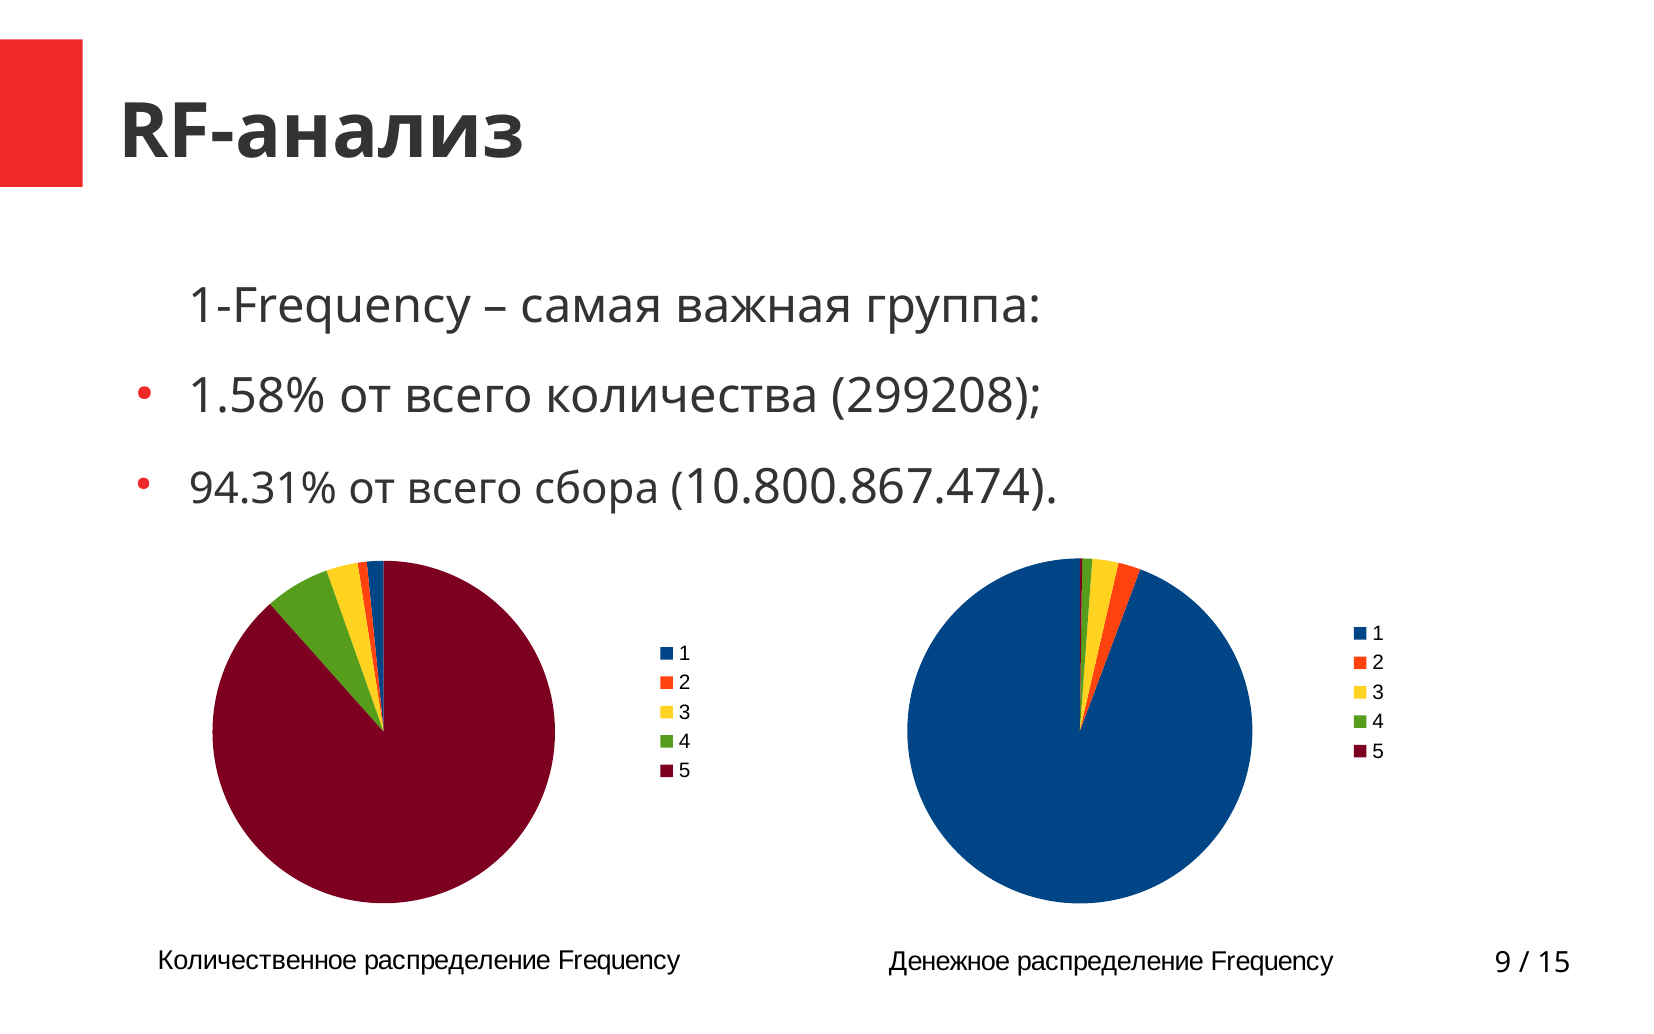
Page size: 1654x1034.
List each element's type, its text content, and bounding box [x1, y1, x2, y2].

chart [136, 431, 1654, 1023]
list 1-Frequency – самая важная группа: 1.58% от всего количества (299208); 94.31% от всего сбора (10.800.867.474). [118, 270, 1536, 870]
title RF-анализ [118, 41, 1571, 214]
